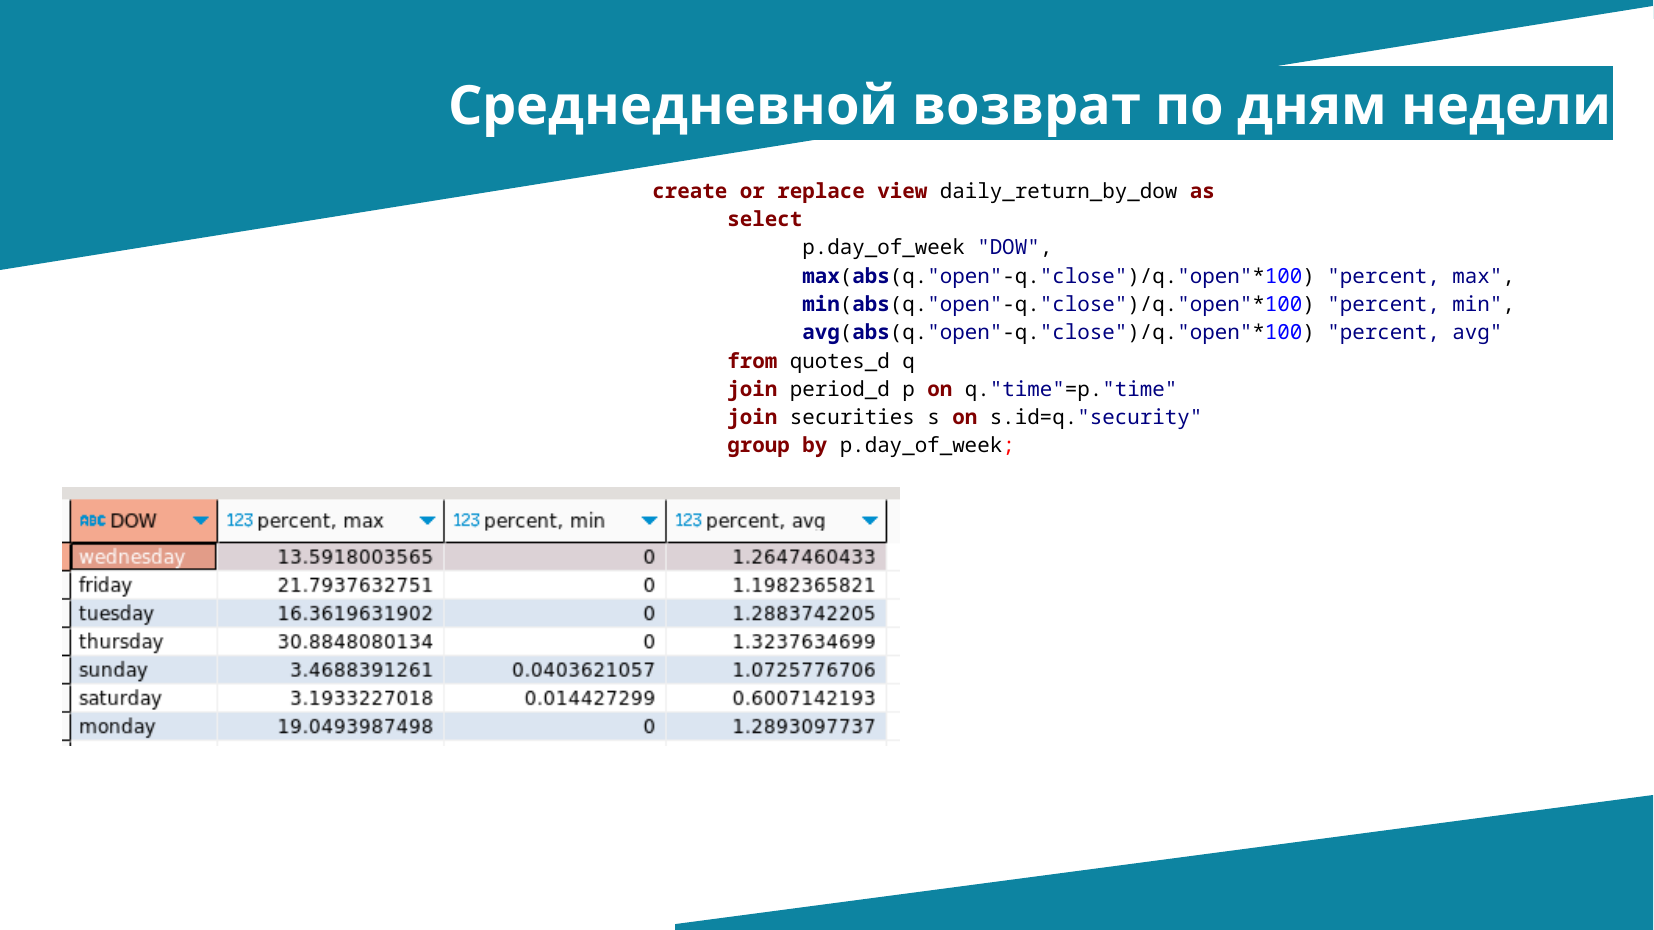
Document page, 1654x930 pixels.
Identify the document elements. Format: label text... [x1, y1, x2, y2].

picture [62, 487, 901, 746]
title Среднедневной возврат по дням недели [187, 118, 1613, 151]
text_box create or replace view daily_return_by_dow as select p.day_of_week "DOW", max(abs(q."open"-q."close")/q."open"*100) "percent, max", min(abs(q."open"-q."close")/q."open"*100) "percent, min", avg(abs(q."open"-q."close")/q."open"*100) "percent, avg" from quotes_d q join period_d p on q."time"=p."time" join securities s on s.id=q."security" group by p.day_of_week; [637, 446, 1651, 500]
